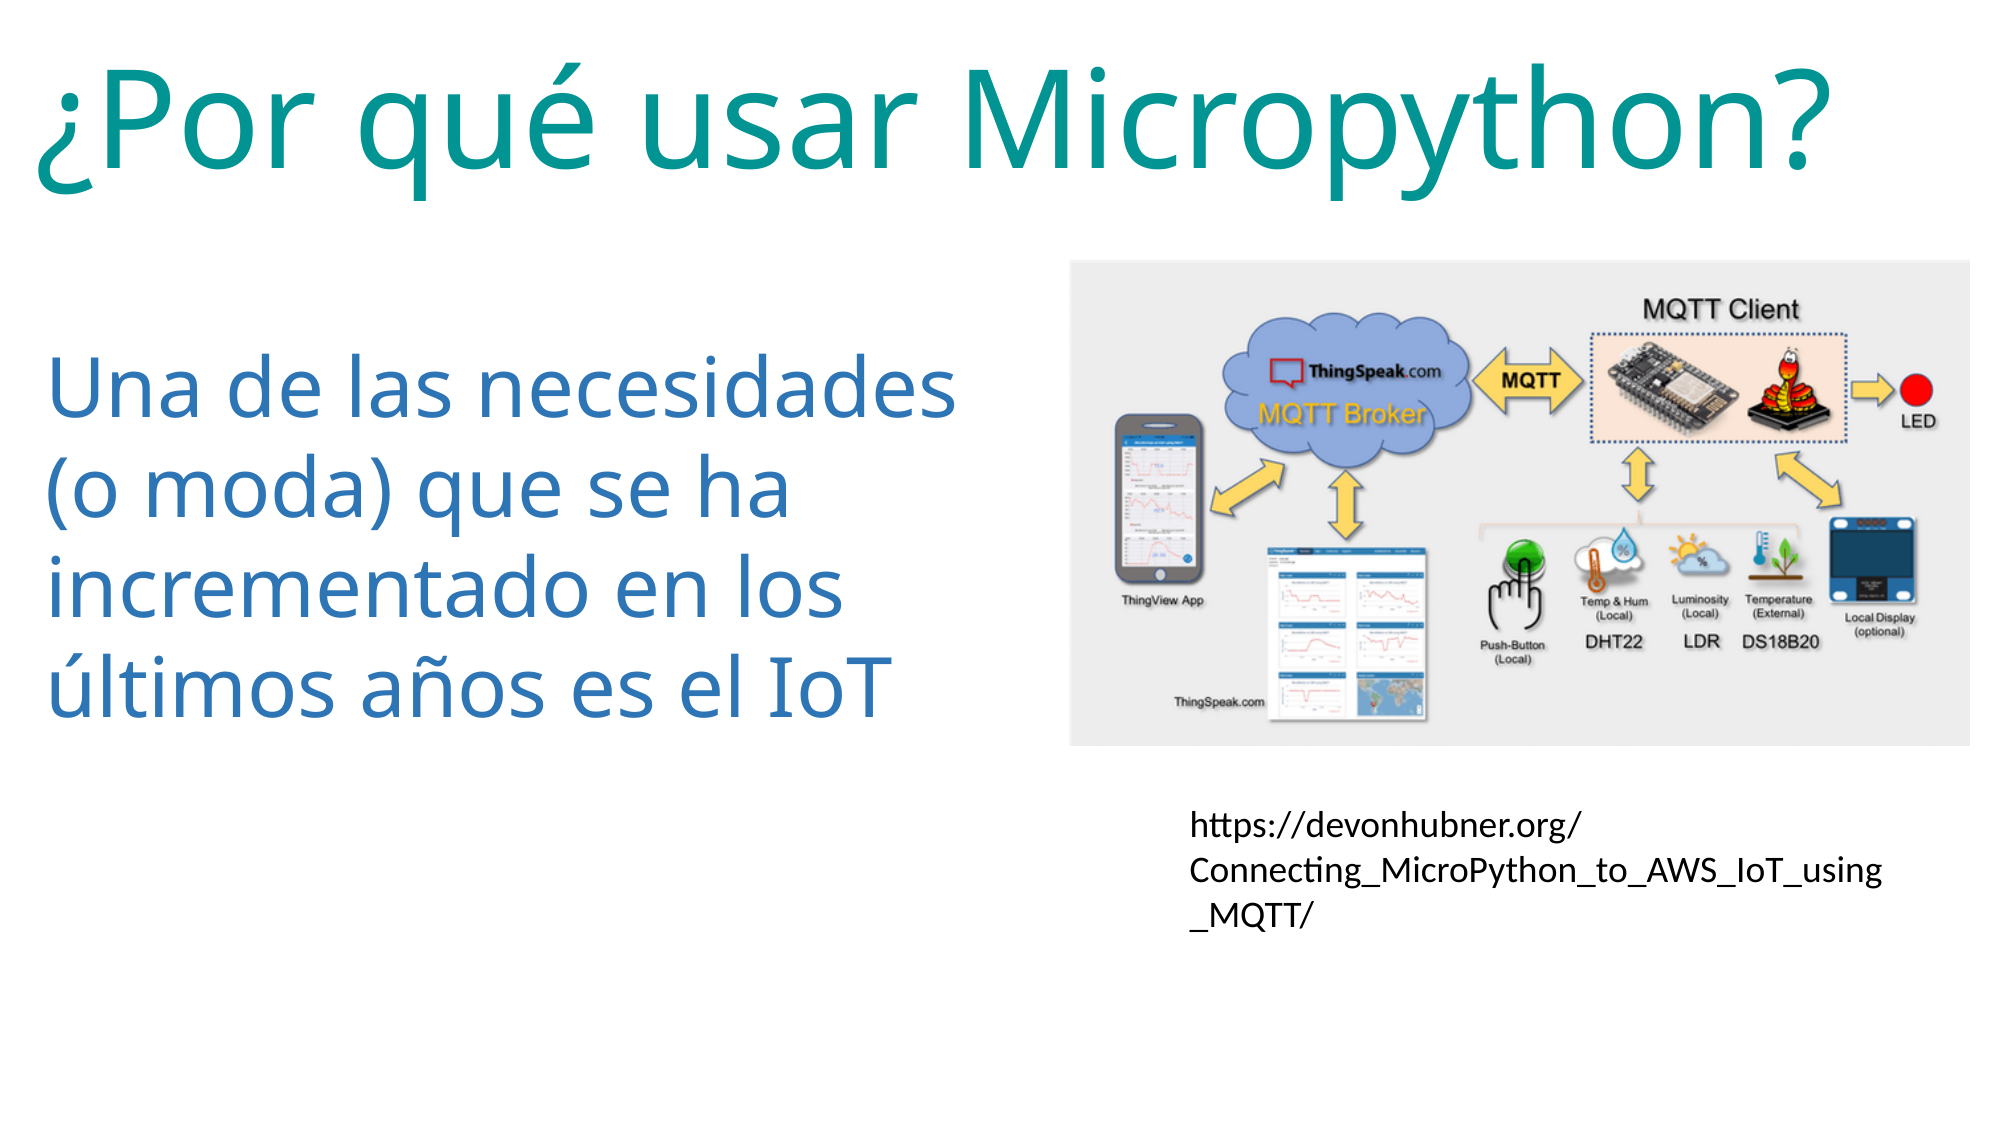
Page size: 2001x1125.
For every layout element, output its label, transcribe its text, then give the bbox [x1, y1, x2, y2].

text_box https://devonhubner.org/Connecting_MicroPython_to_AWS_IoT_using_MQTT/ [1174, 792, 1909, 899]
text_box Una de las necesidades (o moda) que se ha incrementado en los últimos años es el IoT [30, 326, 1011, 747]
picture [1069, 260, 1970, 747]
title ¿Por qué usar Micropython? [19, 15, 1970, 233]
